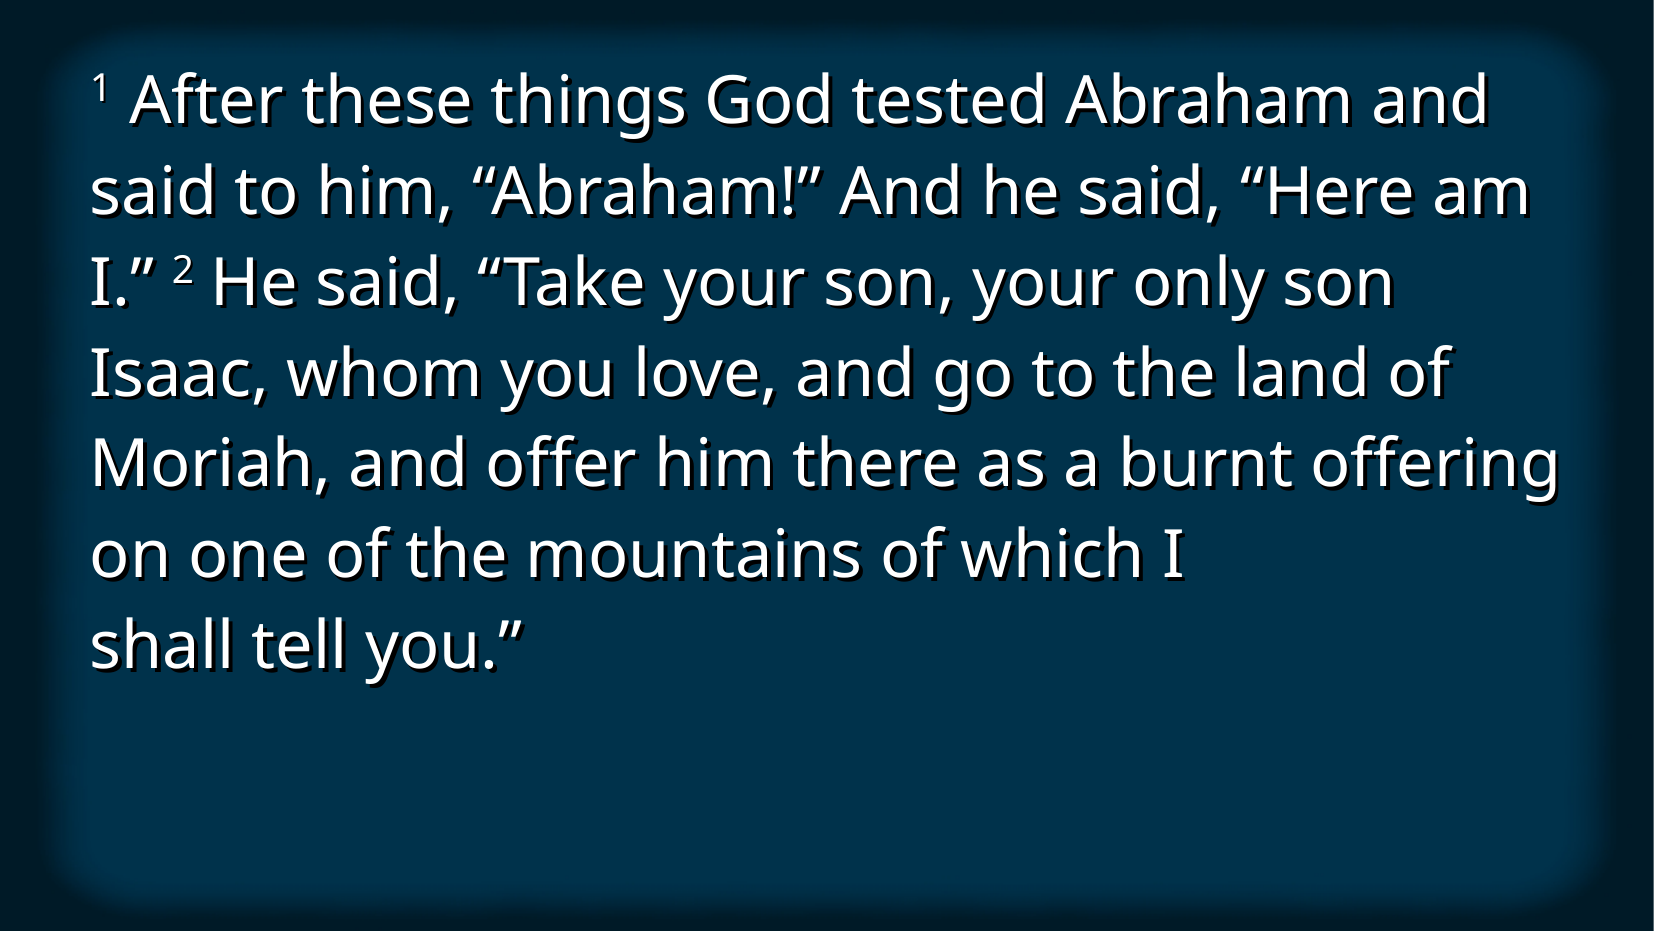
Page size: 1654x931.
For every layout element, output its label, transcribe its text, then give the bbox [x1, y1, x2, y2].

text_box 1 After these things God tested Abraham and said to him, “Abraham!” And he said, “Here am I.” 2 He said, “Take your son, your only son Isaac, whom you love, and go to the land of Moriah, and offer him there as a burnt offering on one of the mountains of which I shall tell you.” [75, 45, 1591, 682]
picture [0, 0, 1654, 931]
